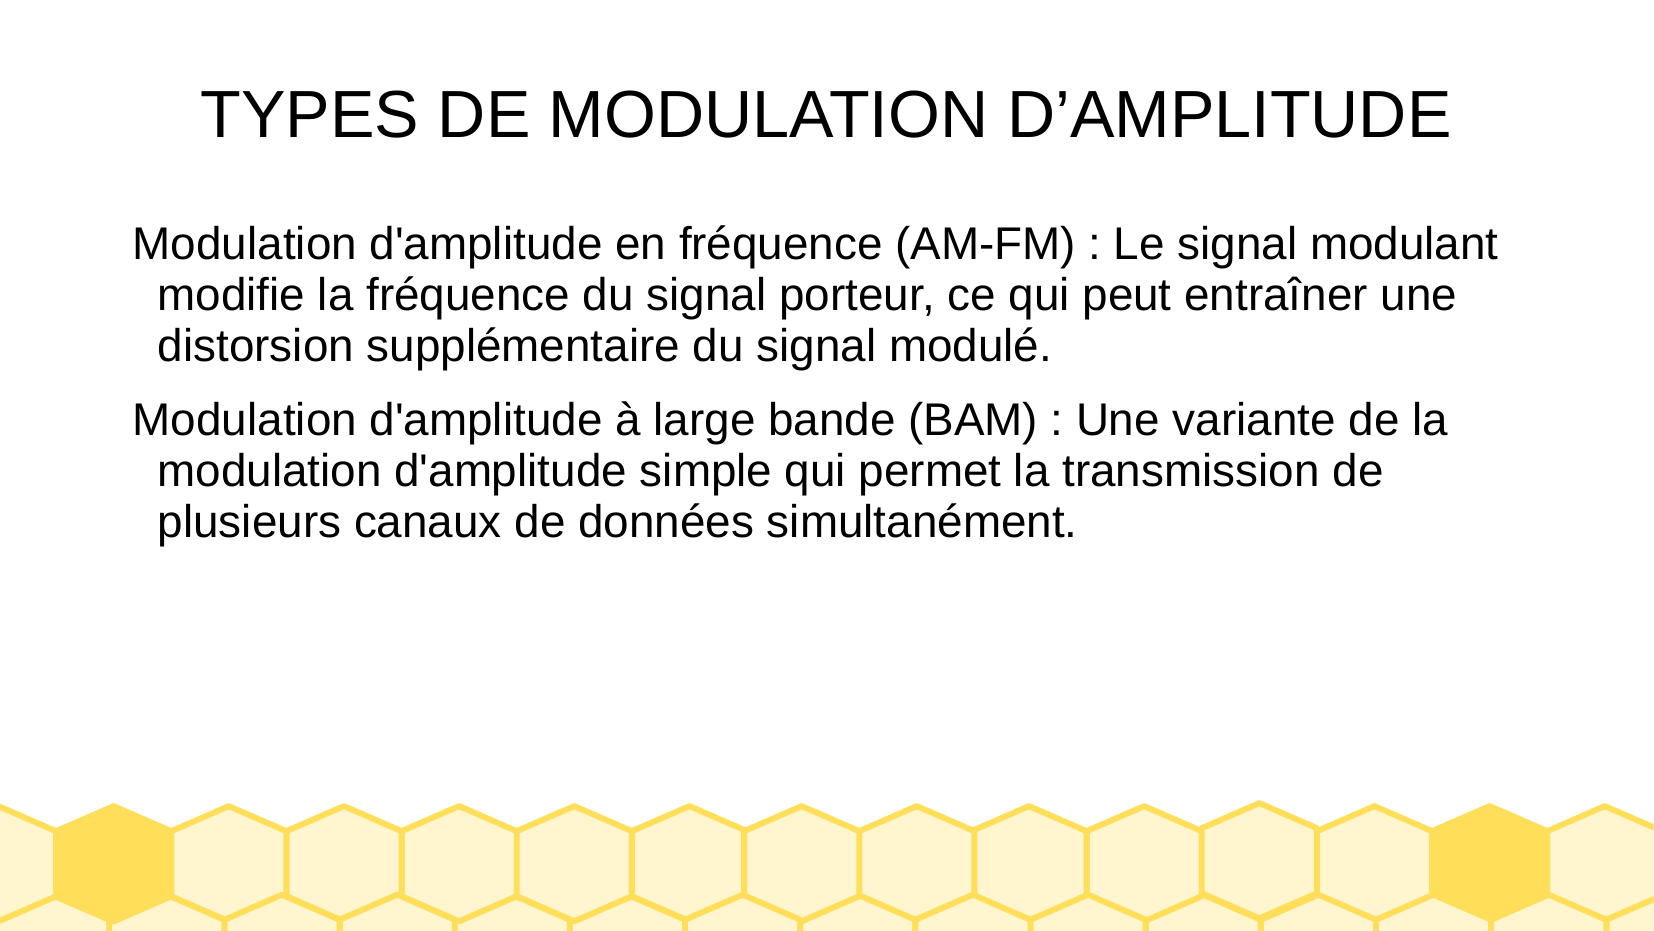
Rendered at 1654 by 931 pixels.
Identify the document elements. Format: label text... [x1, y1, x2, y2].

list Modulation d'amplitude en fréquence (AM-FM) : Le signal modulant modifie la fréquence du signal porteur, ce qui peut entraîner une distorsion supplémentaire du signal modulé. Modulation d'amplitude à large bande (BAM) : Une variante de la modulation d'amplitude simple qui permet la transmission de plusieurs canaux de données simultanément. [82, 217, 1571, 758]
title TYPES DE MODULATION D’AMPLITUDE [82, 37, 1571, 193]
